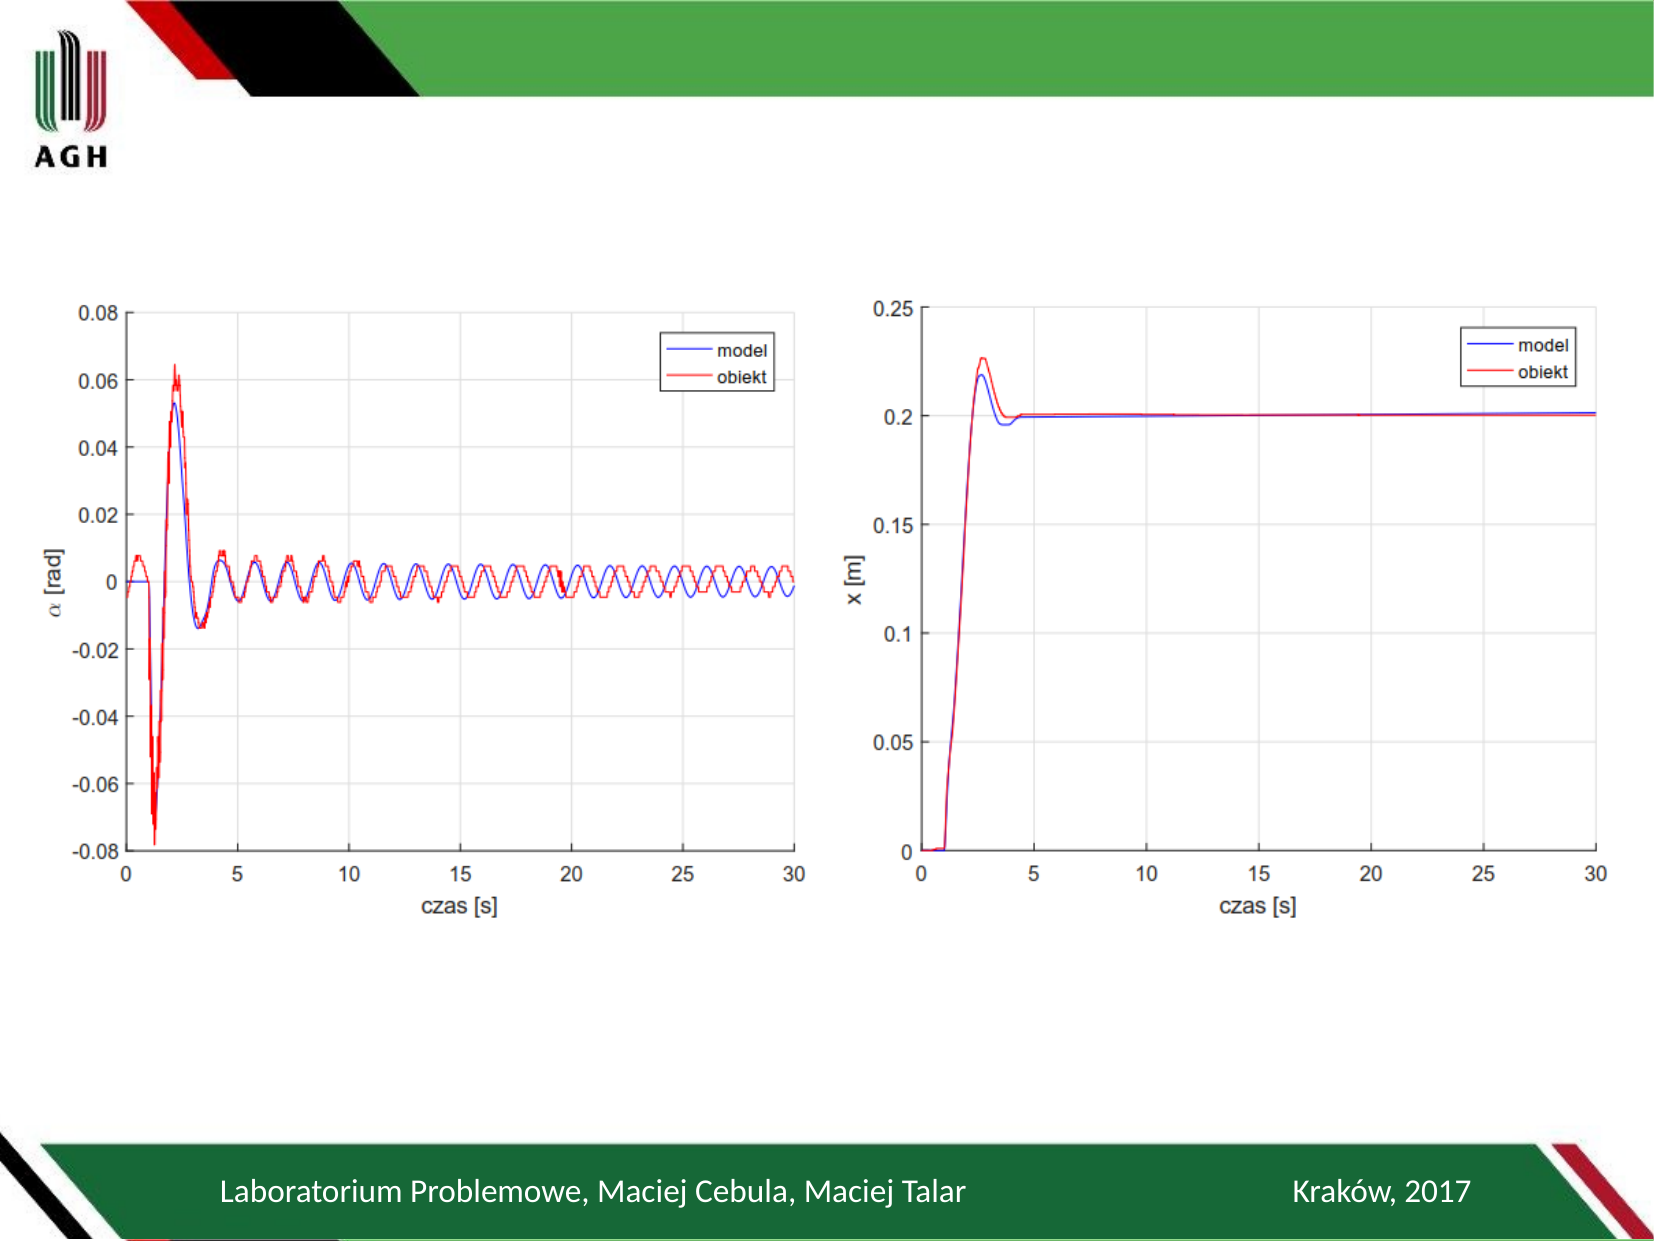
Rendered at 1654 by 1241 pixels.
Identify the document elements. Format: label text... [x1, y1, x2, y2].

text_box Kraków, 2017 [1285, 1161, 1487, 1217]
text_box Laboratorium Problemowe, Maciej Cebula, Maciej Talar [212, 1161, 976, 1217]
picture [0, 0, 1654, 1241]
